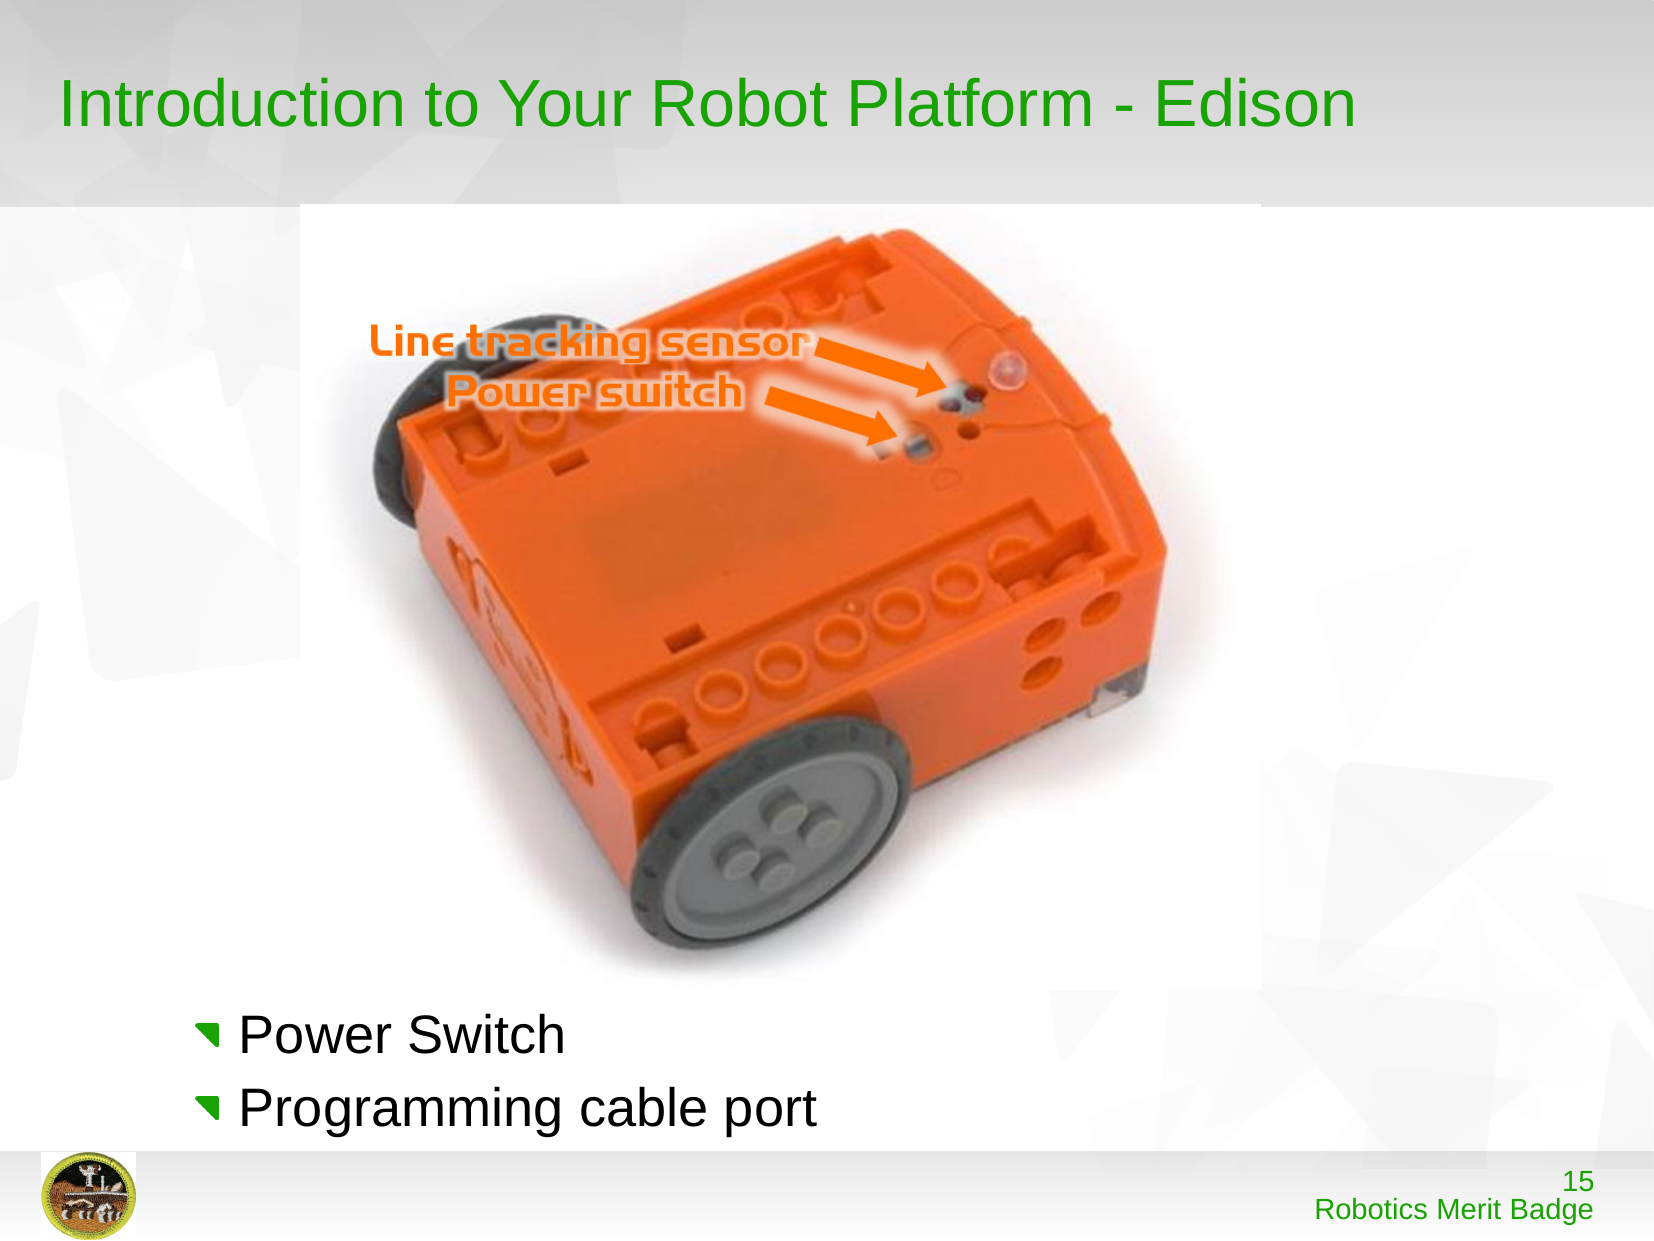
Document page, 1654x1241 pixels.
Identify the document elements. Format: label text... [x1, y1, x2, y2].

picture [41, 1152, 136, 1240]
picture [0, 0, 1654, 1169]
title Introduction to Your Robot Platform - Edison [59, 29, 1595, 178]
list Power Switch Programming cable port [195, 1005, 1576, 1171]
